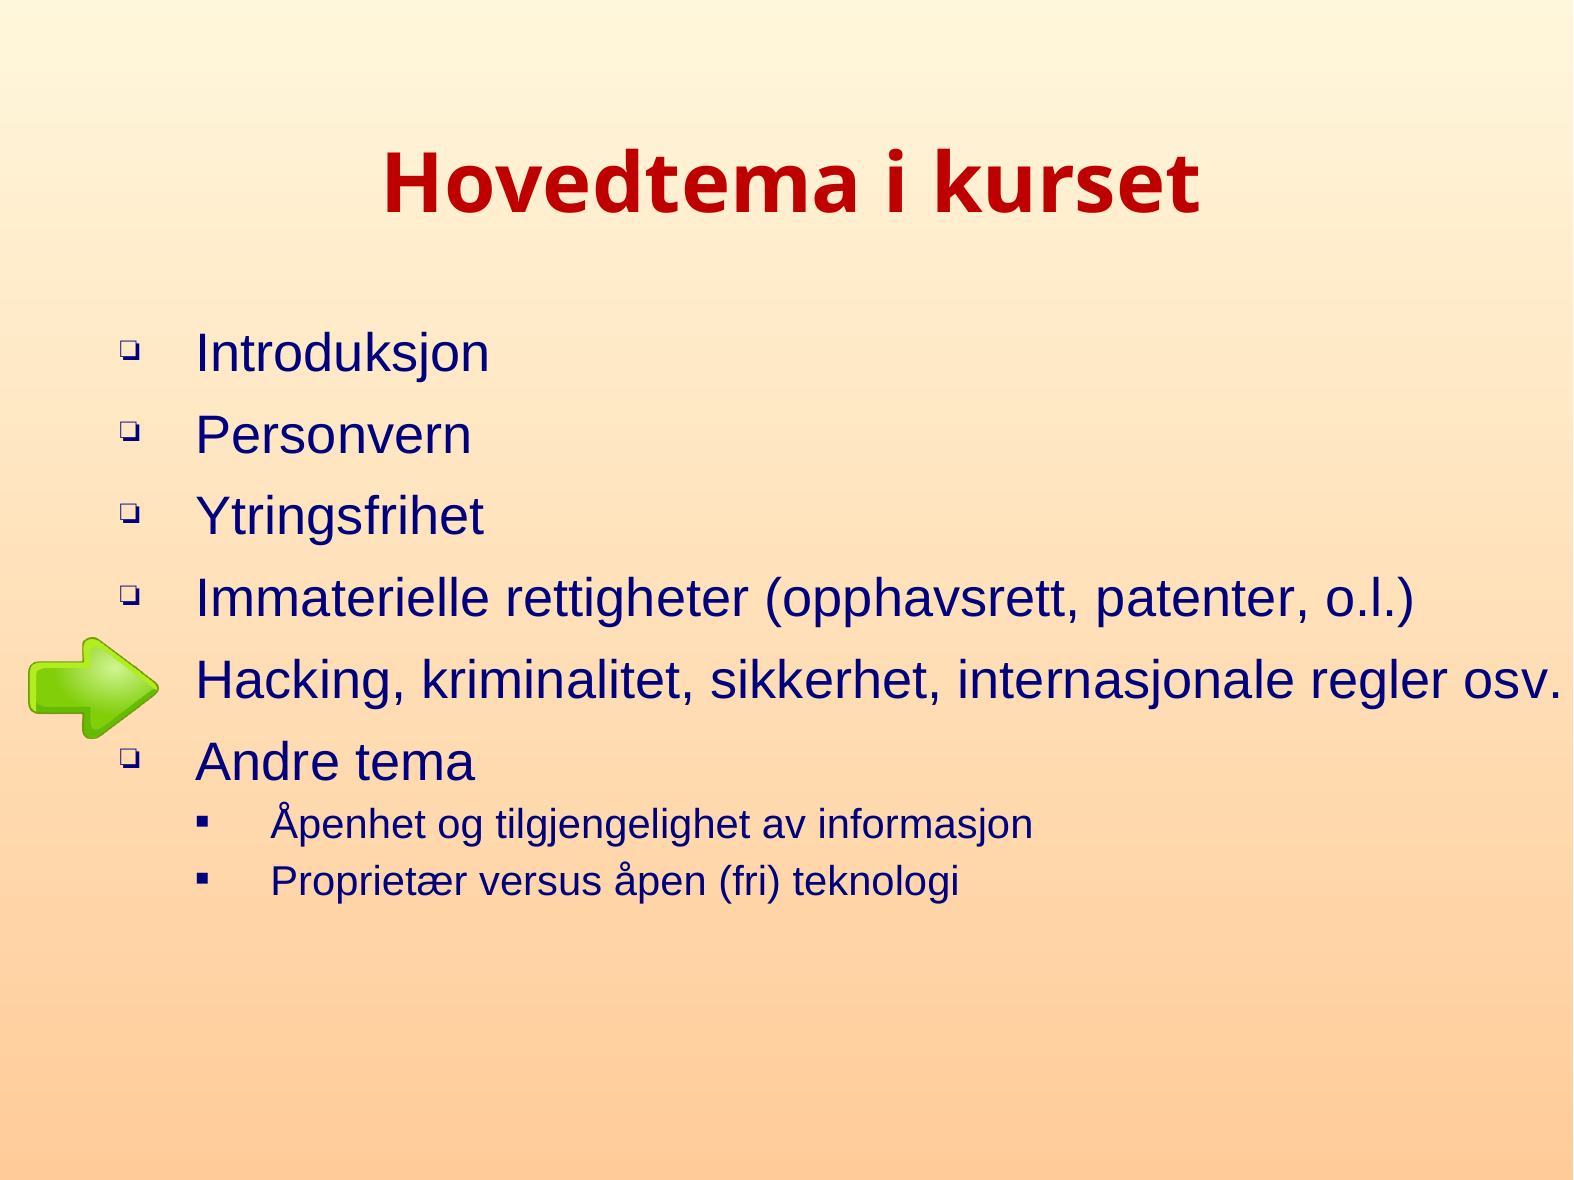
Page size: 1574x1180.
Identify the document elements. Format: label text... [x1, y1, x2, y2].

list Introduksjon Personvern Ytringsfrihet Immaterielle rettigheter (opphavsrett, patenter, o.l.) Hacking, kriminalitet, sikkerhet, internasjonale regler osv. Andre tema Åpenhet og tilgjengelighet av informasjon Proprietær versus åpen (fri) teknologi [120, 329, 1574, 1163]
title Hovedtema i kurset [39, 54, 1543, 309]
picture [28, 637, 159, 739]
